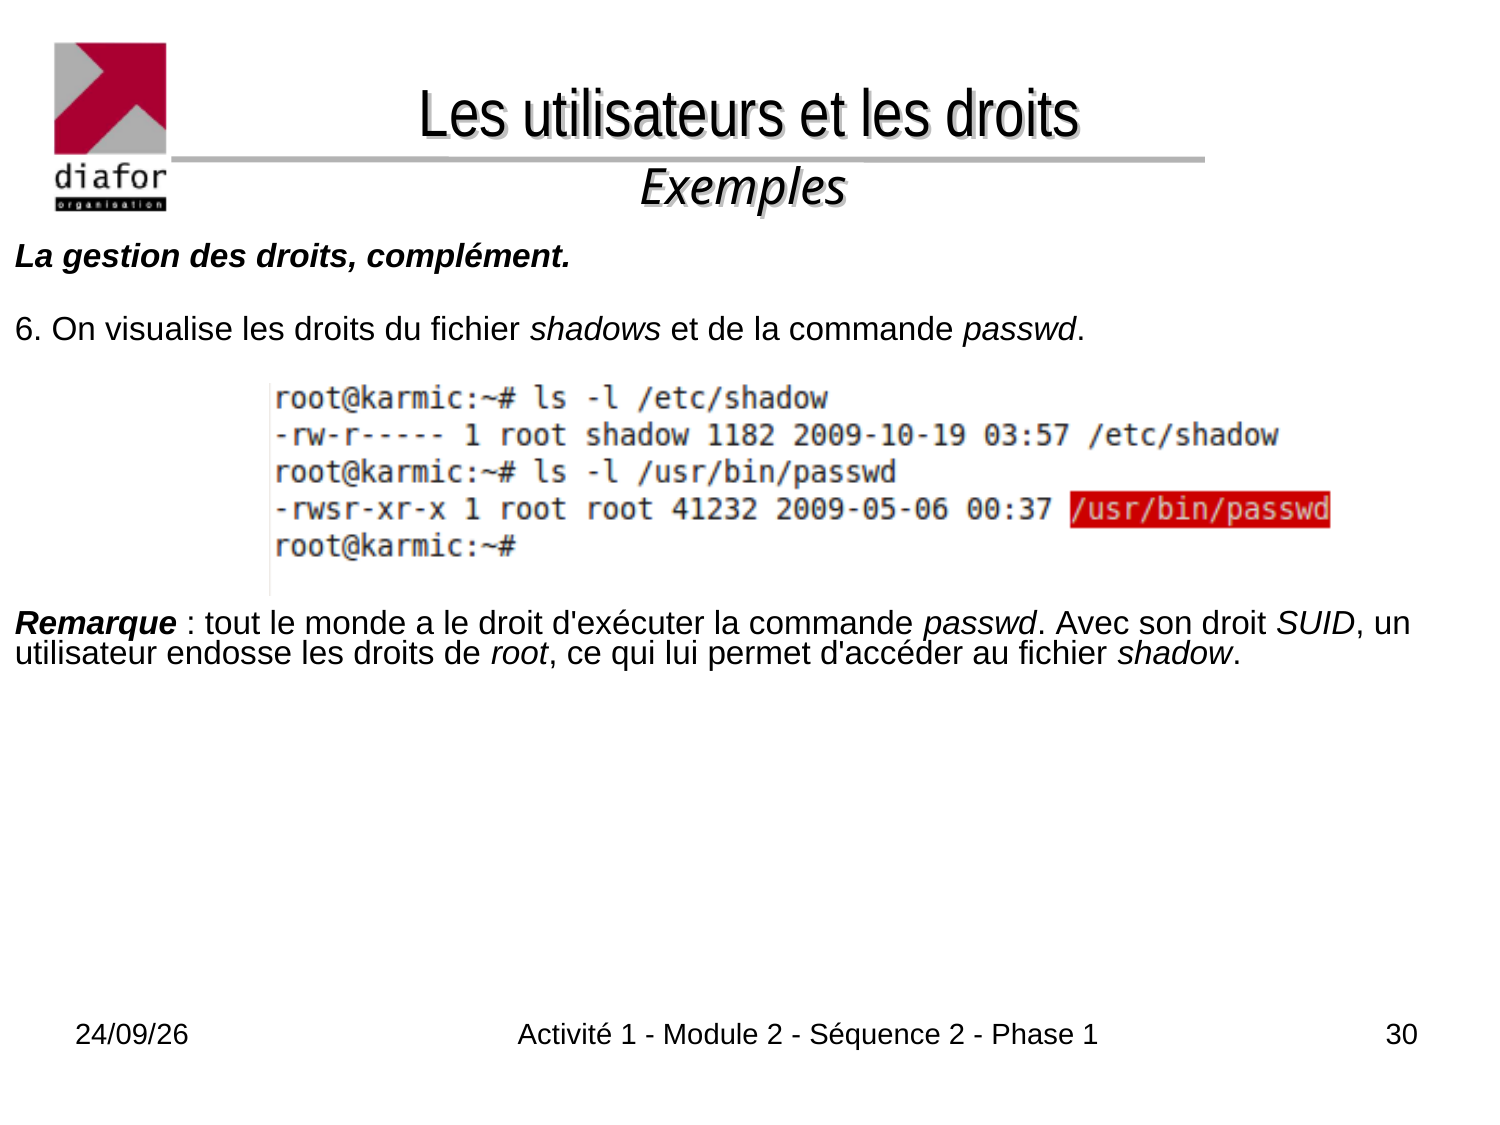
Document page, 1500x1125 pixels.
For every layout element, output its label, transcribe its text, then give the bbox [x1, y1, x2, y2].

picture [269, 383, 1359, 596]
title Les utilisateurs et les droits Exemples [75, 45, 1426, 250]
text_box La gestion des droits, complément. [0, 236, 587, 282]
text_box Remarque : tout le monde a le droit d'exécuter la commande passwd. Avec son droit SUID, un utilisateur endosse les droits de root, ce qui lui permet d'accéder au fichier shadow. [0, 602, 1436, 678]
text_box 6. On visualise les droits du fichier shadows et de la commande passwd. [0, 309, 1101, 355]
picture [53, 42, 168, 213]
